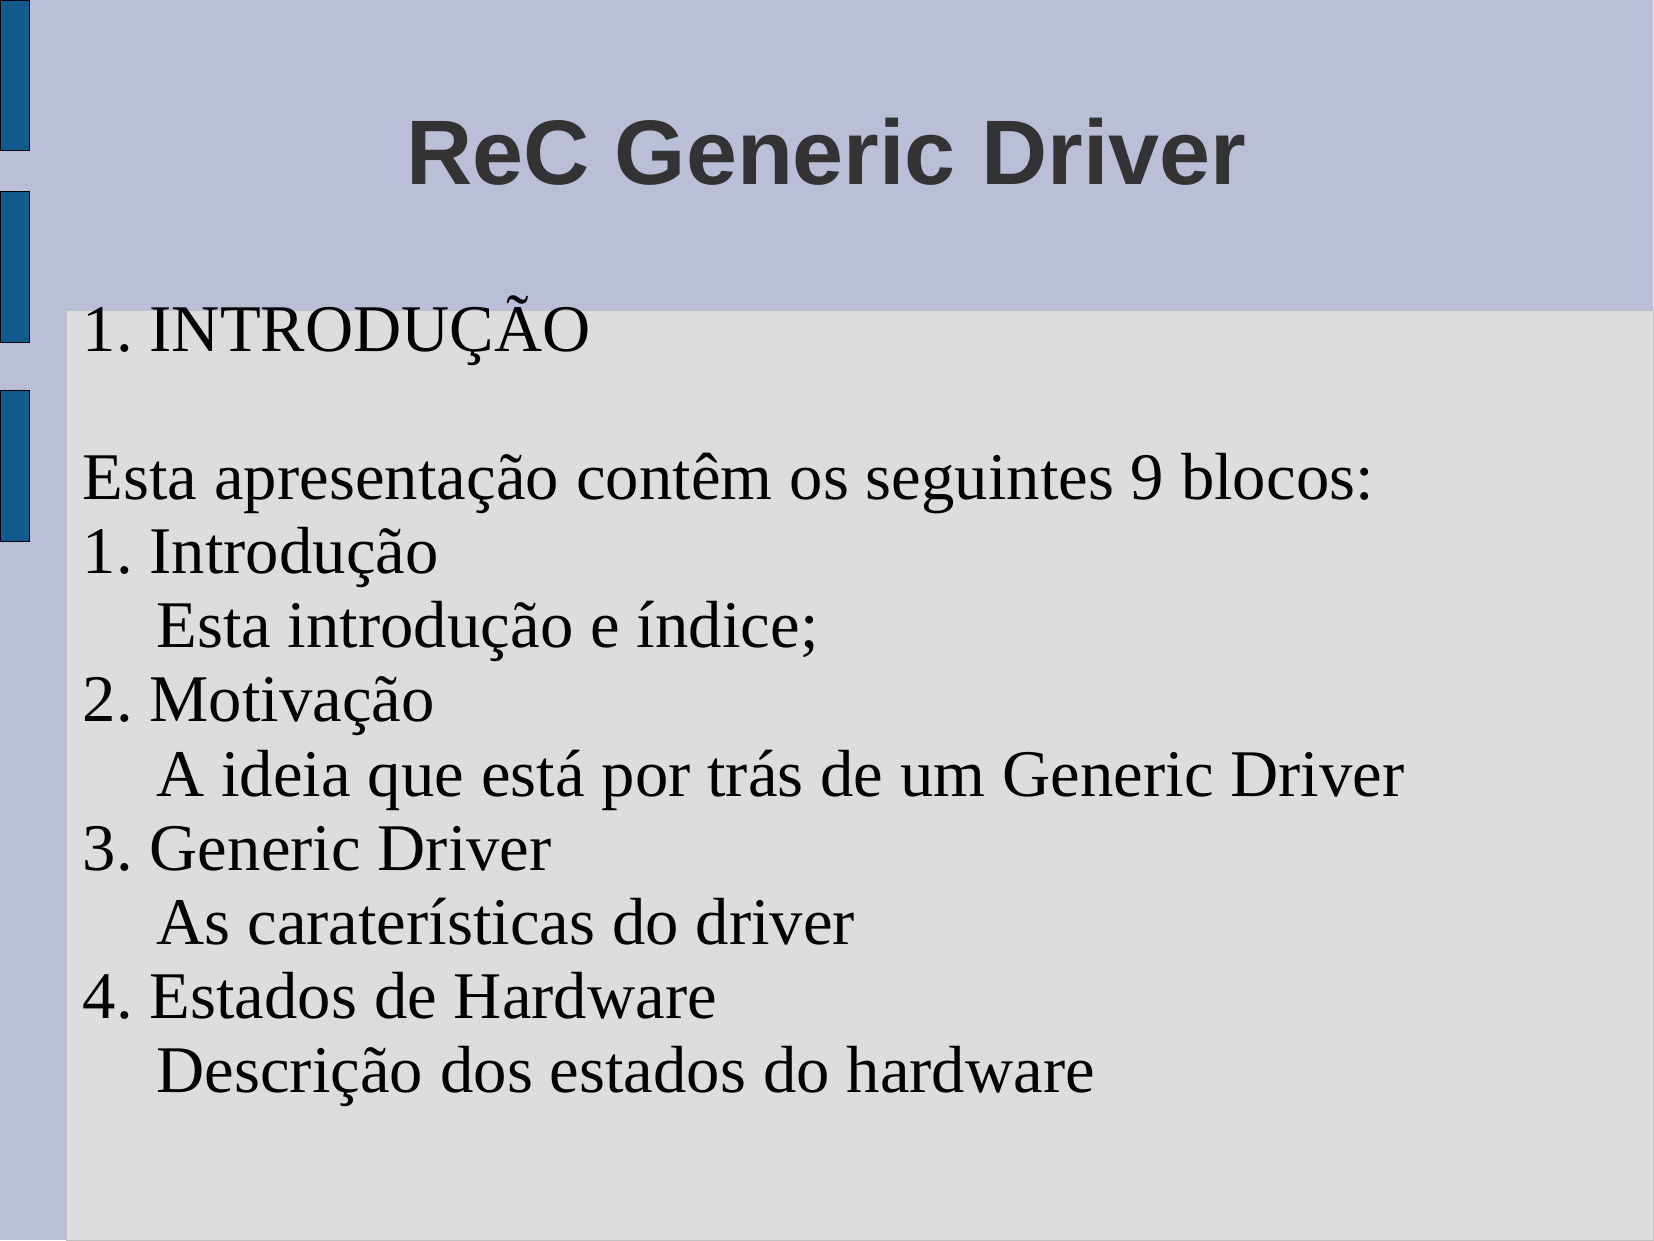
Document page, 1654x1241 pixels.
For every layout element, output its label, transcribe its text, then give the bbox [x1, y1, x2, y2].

title ReC Generic Driver [82, 56, 1571, 250]
subtitle 1. INTRODUÇÃO Esta apresentação contêm os seguintes 9 blocos: 1. Introdução Esta introdução e índice; 2. Motivação A ideia que está por trás de um Generic Driver 3. Generic Driver As caraterísticas do driver 4. Estados de Hardware Descrição dos estados do hardware [82, 292, 1571, 1107]
